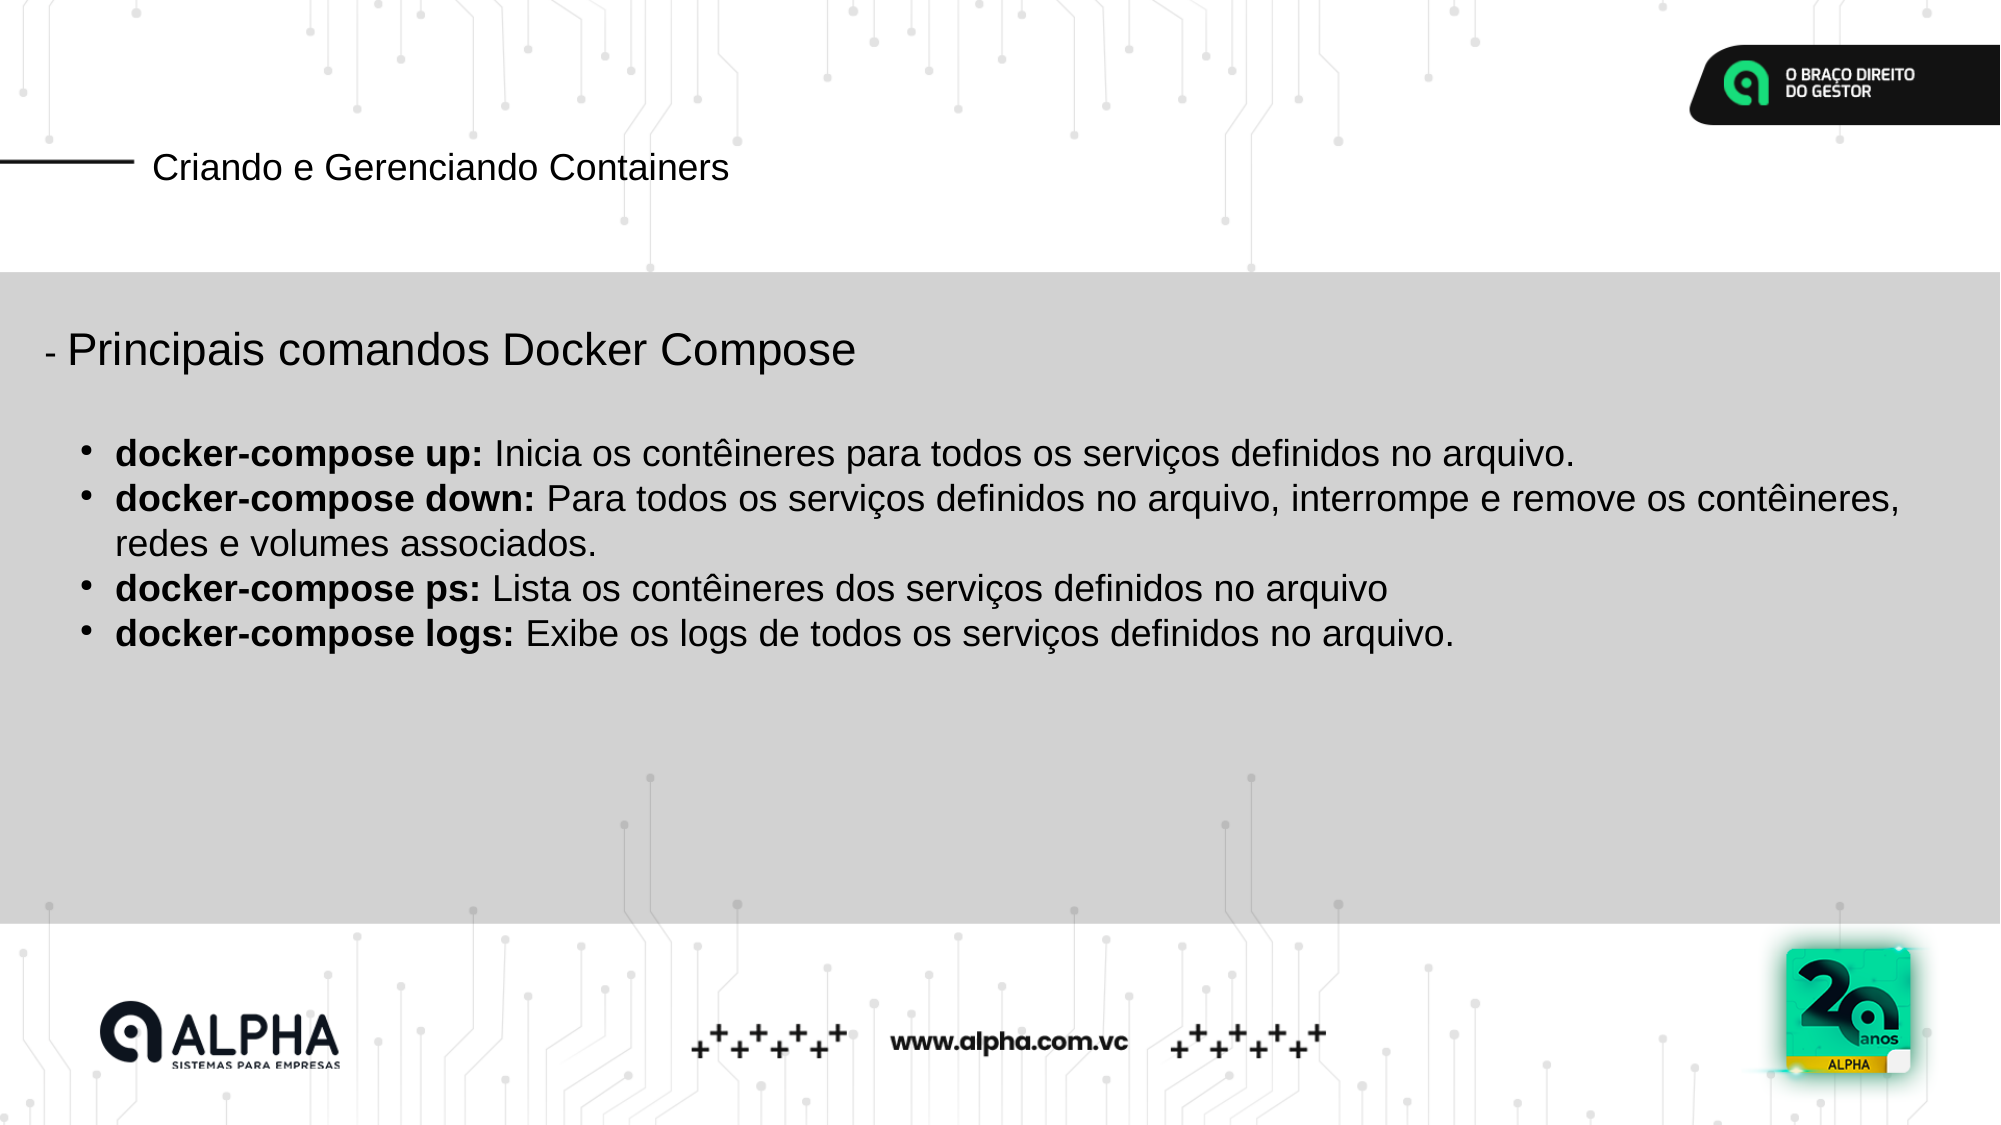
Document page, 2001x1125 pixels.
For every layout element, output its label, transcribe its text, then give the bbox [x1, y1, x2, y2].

text_box - Principais comandos Docker Compose docker-compose up: Inicia os contêineres para todos os serviços definidos no arquivo. docker-compose down: Para todos os serviços definidos no arquivo, interrompe e remove os contêineres, redes e volumes associados. docker-compose ps: Lista os contêineres dos serviços definidos no arquivo docker-compose logs: Exibe os logs de todos os serviços definidos no arquivo. [29, 311, 1969, 532]
text_box Criando e Gerenciando Containers [137, 59, 1862, 277]
picture [0, 0, 2000, 1125]
